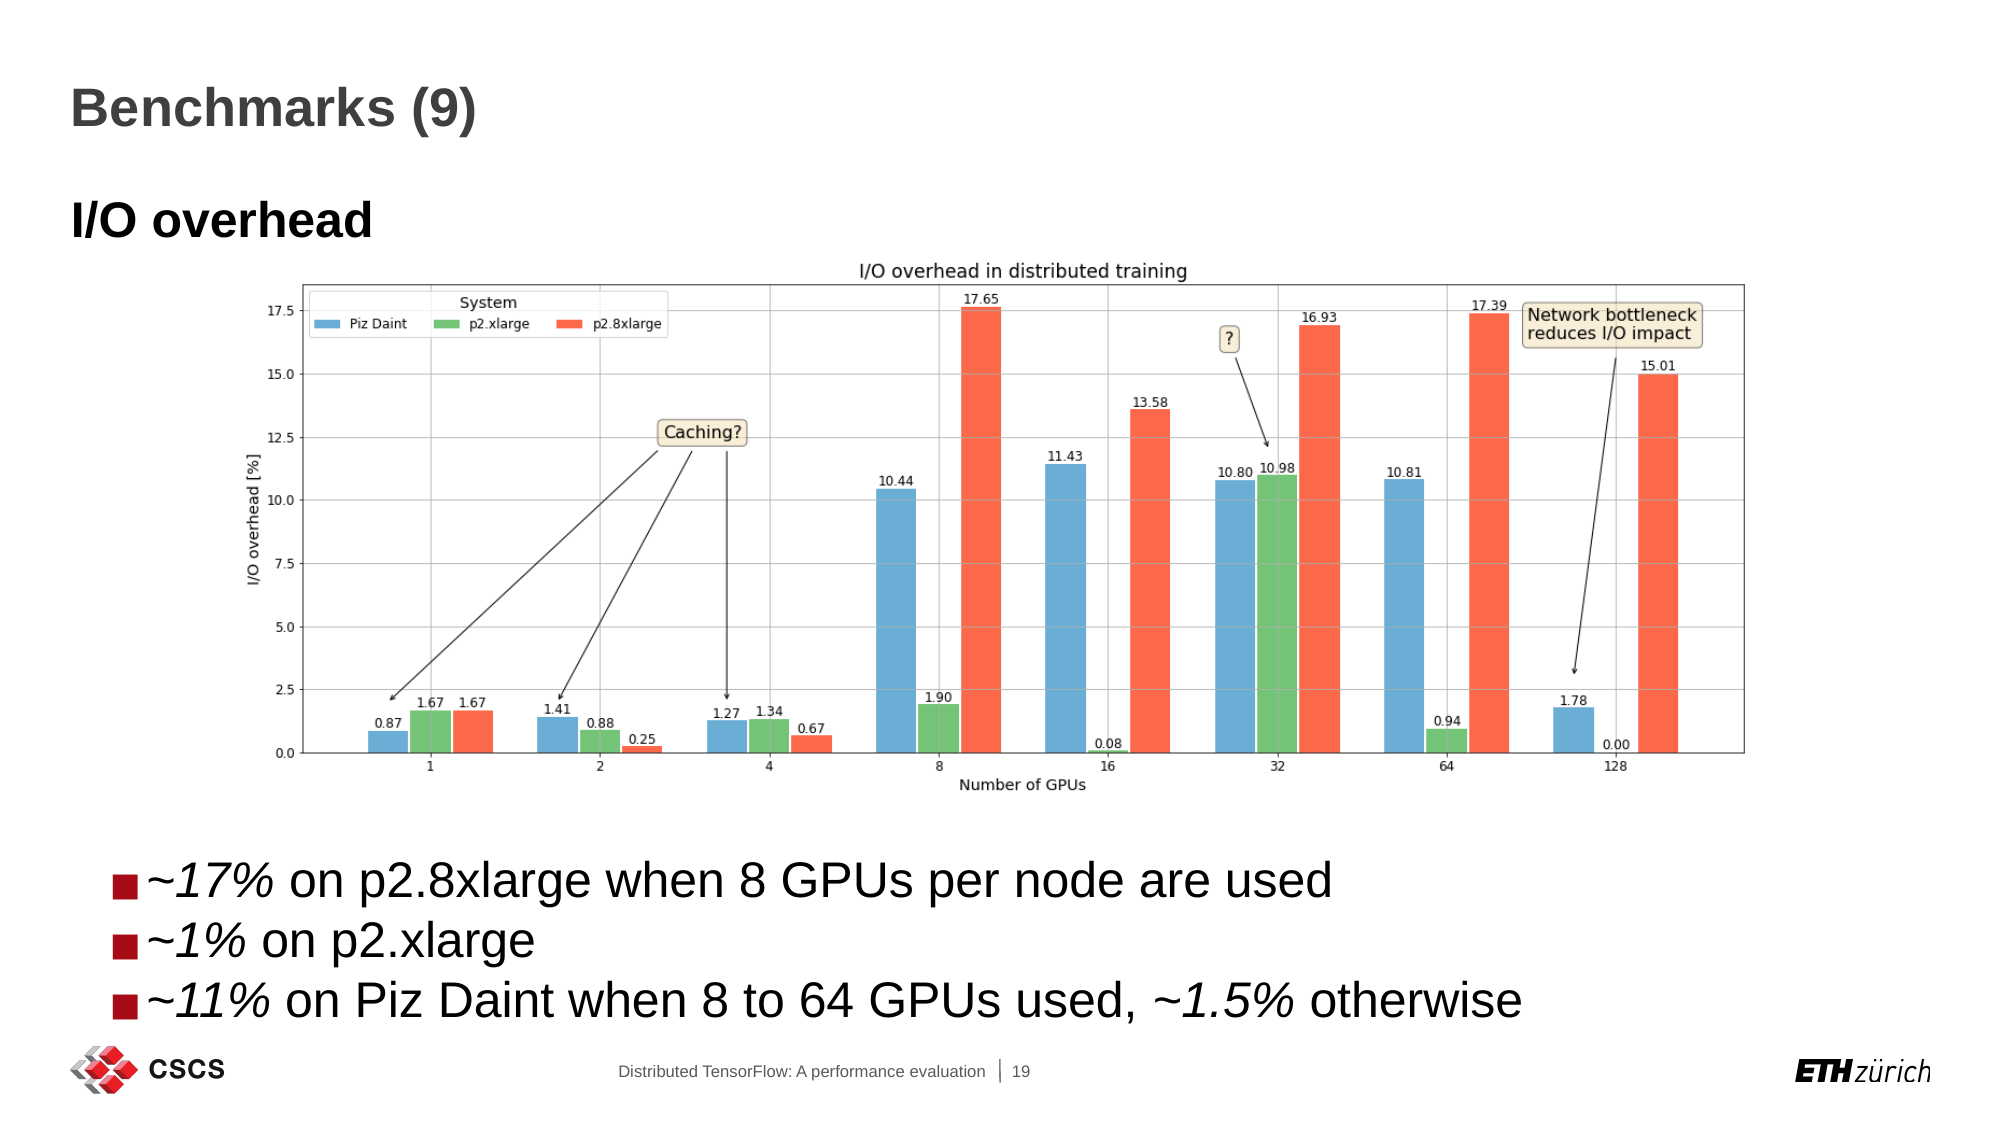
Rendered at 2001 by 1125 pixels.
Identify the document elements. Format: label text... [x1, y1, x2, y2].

title Benchmarks (9) [70, 7, 1930, 149]
picture [57, 1033, 236, 1106]
picture [70, 246, 1930, 793]
list I/O overhead ~17% on p2.8xlarge when 8 GPUs per node are used ~1% on p2.xlarge ~11% on Piz Daint when 8 to 64 GPUs used, ~1.5% otherwise [70, 178, 1930, 246]
picture [1795, 1059, 1930, 1082]
slide_number <number> [999, 1059, 1063, 1083]
footer Distributed TensorFlow: A performance evaluation [322, 1059, 998, 1083]
list I/O overhead ~17% on p2.8xlarge when 8 GPUs per node are used ~1% on p2.xlarge ~11% on Piz Daint when 8 to 64 GPUs used, ~1.5% otherwise [70, 793, 1930, 1022]
